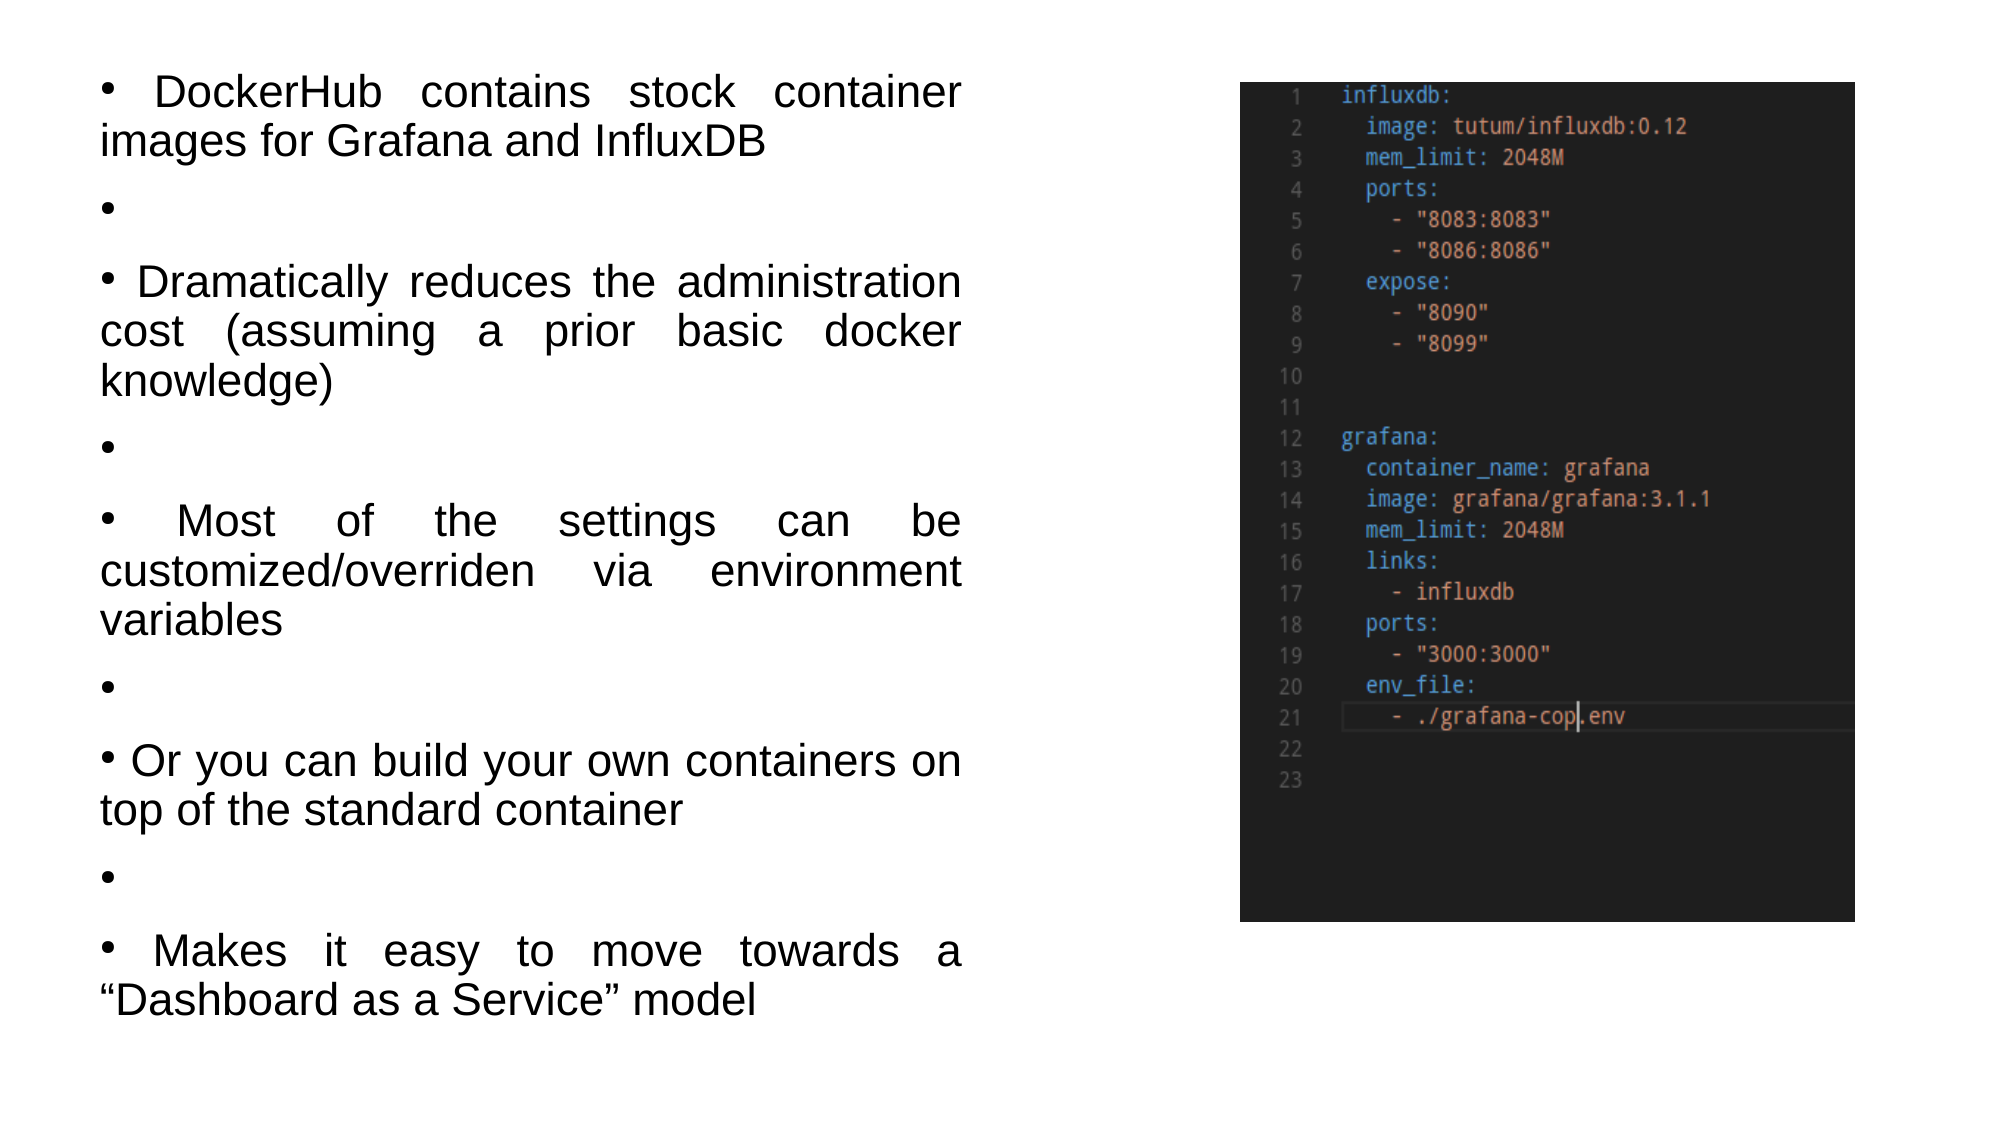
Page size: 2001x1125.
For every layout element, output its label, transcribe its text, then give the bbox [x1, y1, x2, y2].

subtitle DockerHub contains stock container images for Grafana and InfluxDB Dramatically reduces the administration cost (assuming a prior basic docker knowledge) Most of the settings can be customized/overriden via environment variables Or you can build your own containers on top of the standard container Makes it easy to move towards a “Dashboard as a Service” model [99, 68, 1016, 889]
picture [1240, 82, 1855, 922]
